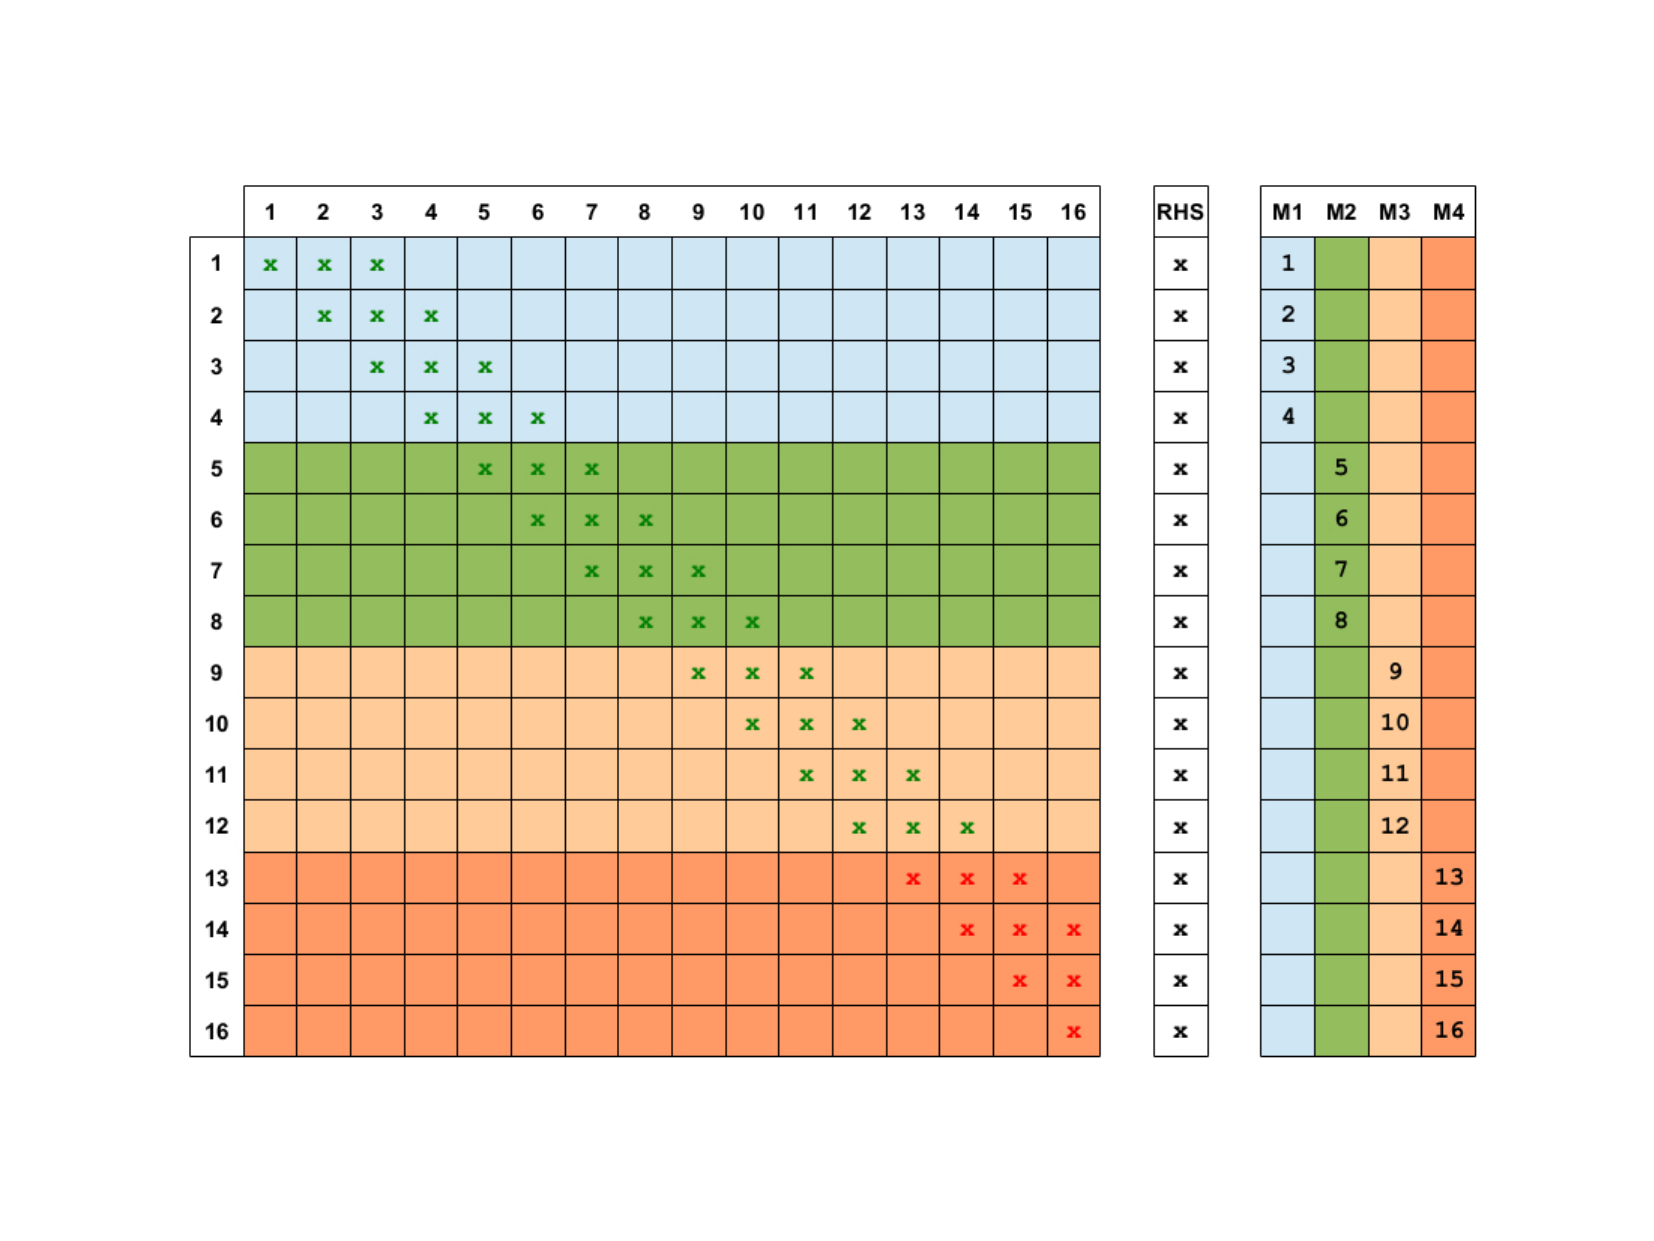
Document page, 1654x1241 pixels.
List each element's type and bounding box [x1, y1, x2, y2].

picture [188, 184, 1478, 1059]
